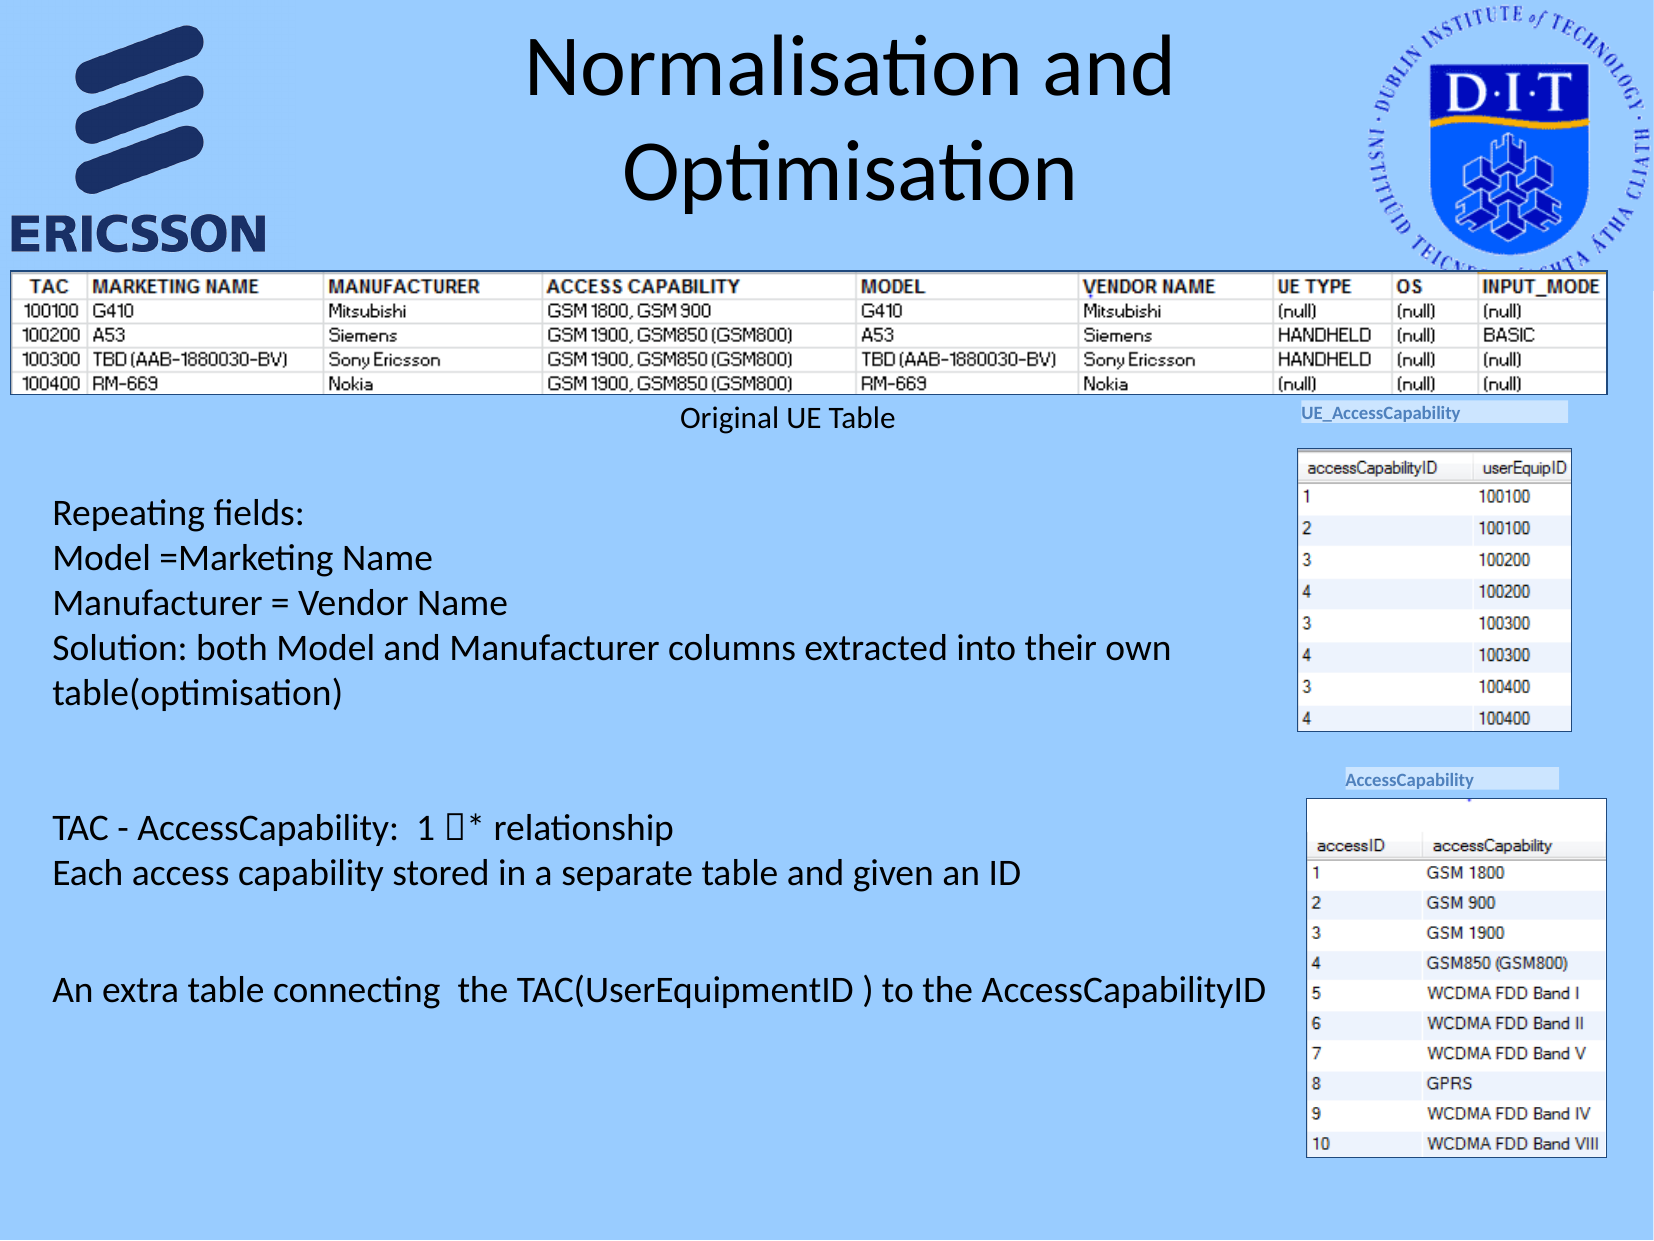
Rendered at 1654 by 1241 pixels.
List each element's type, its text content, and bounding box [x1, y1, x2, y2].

picture [1364, 0, 1654, 291]
text_box AccessCapability [1345, 767, 1560, 790]
picture [1297, 448, 1572, 732]
picture [0, 0, 296, 296]
text_box Repeating fields: Model =Marketing Name Manufacturer = Vendor Name Solution: both Model and Manufacturer columns extracted into their own table(optimisation) TAC - AccessCapability: 1 * relationship Each access capability stored in a separate table and given an ID An extra table connecting the TAC(UserEquipmentID ) to the AccessCapabilityID [37, 480, 1288, 1018]
picture [11, 271, 1607, 394]
text_box Original UE Table [665, 389, 911, 442]
picture [1306, 798, 1607, 1158]
text_box UE_AccessCapability [1301, 400, 1569, 423]
title Normalisation and Optimisation [307, 0, 1394, 227]
